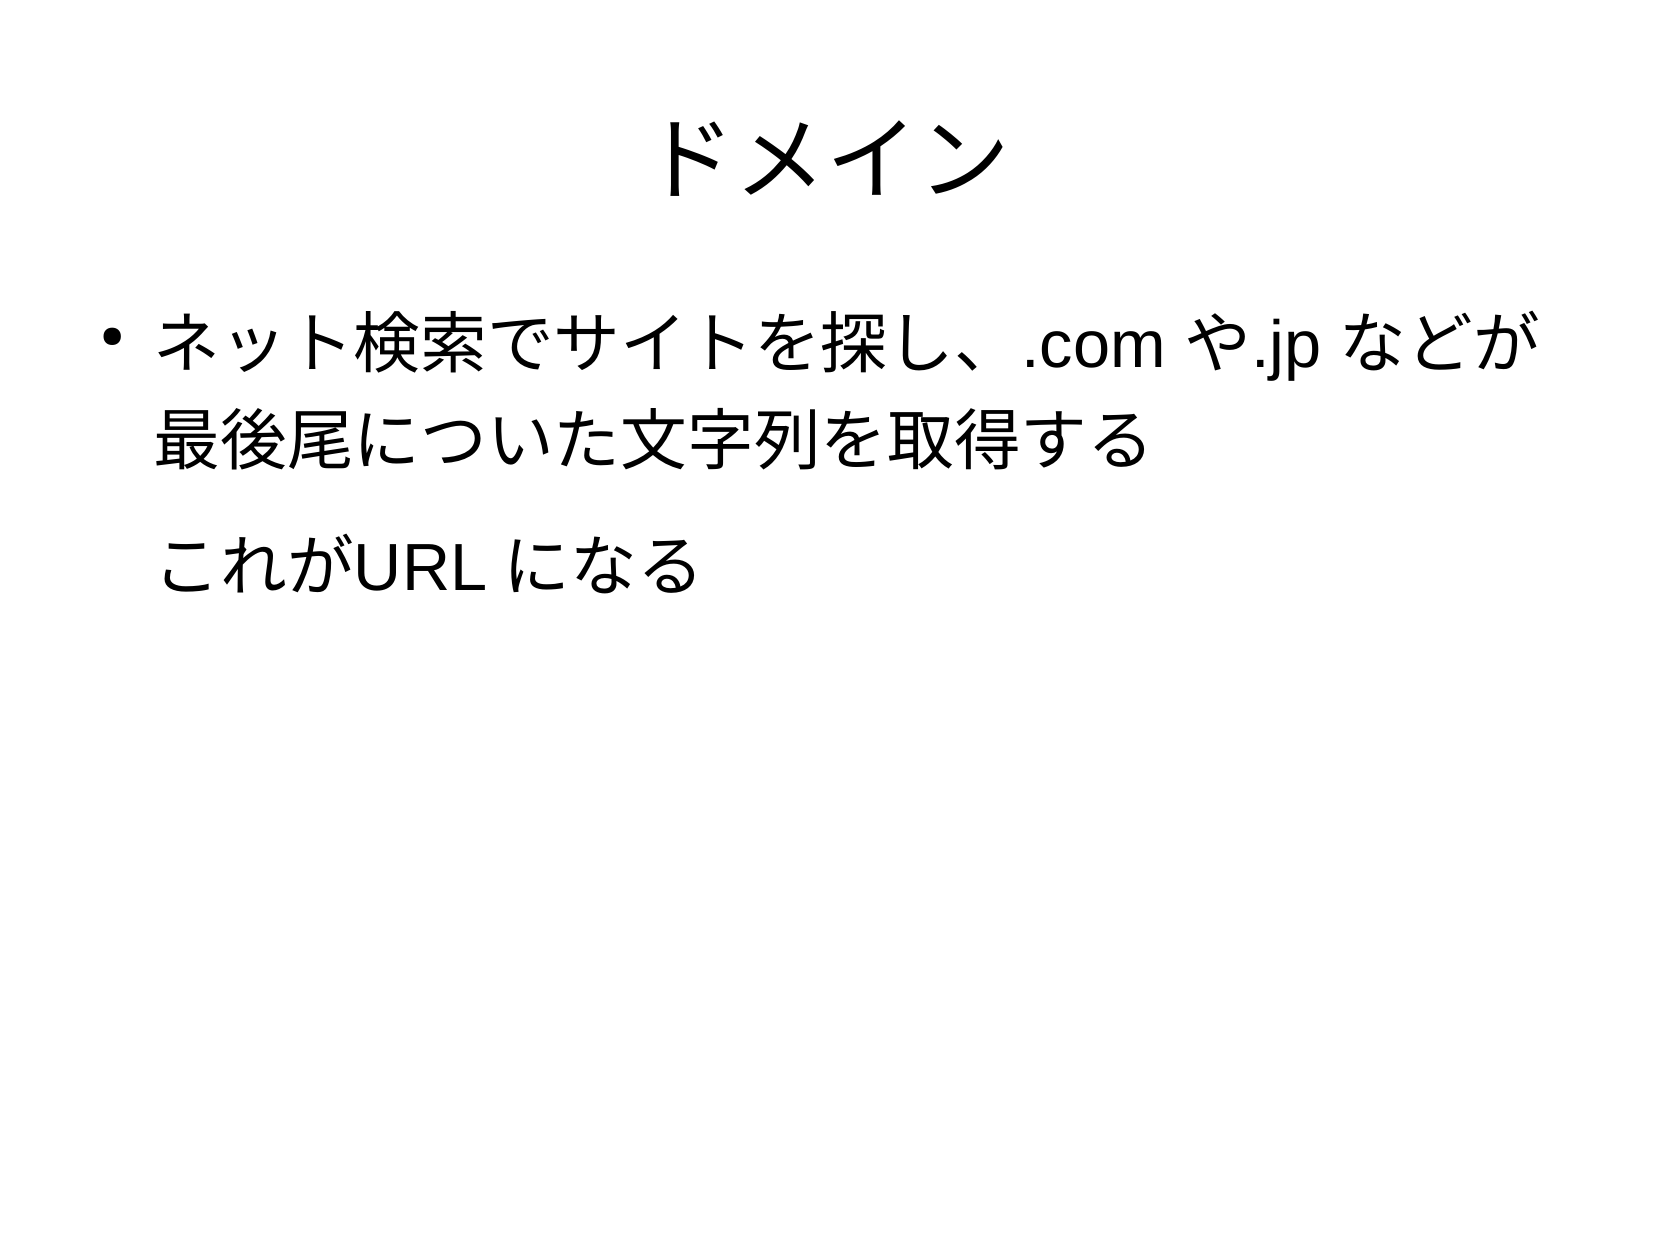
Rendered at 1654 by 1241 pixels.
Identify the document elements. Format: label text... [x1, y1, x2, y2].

list ネット検索でサイトを探し、.com や.jp などが最後尾についた文字列を取得する これがURL になる [82, 290, 1571, 1010]
title ドメイン [82, 49, 1571, 257]
